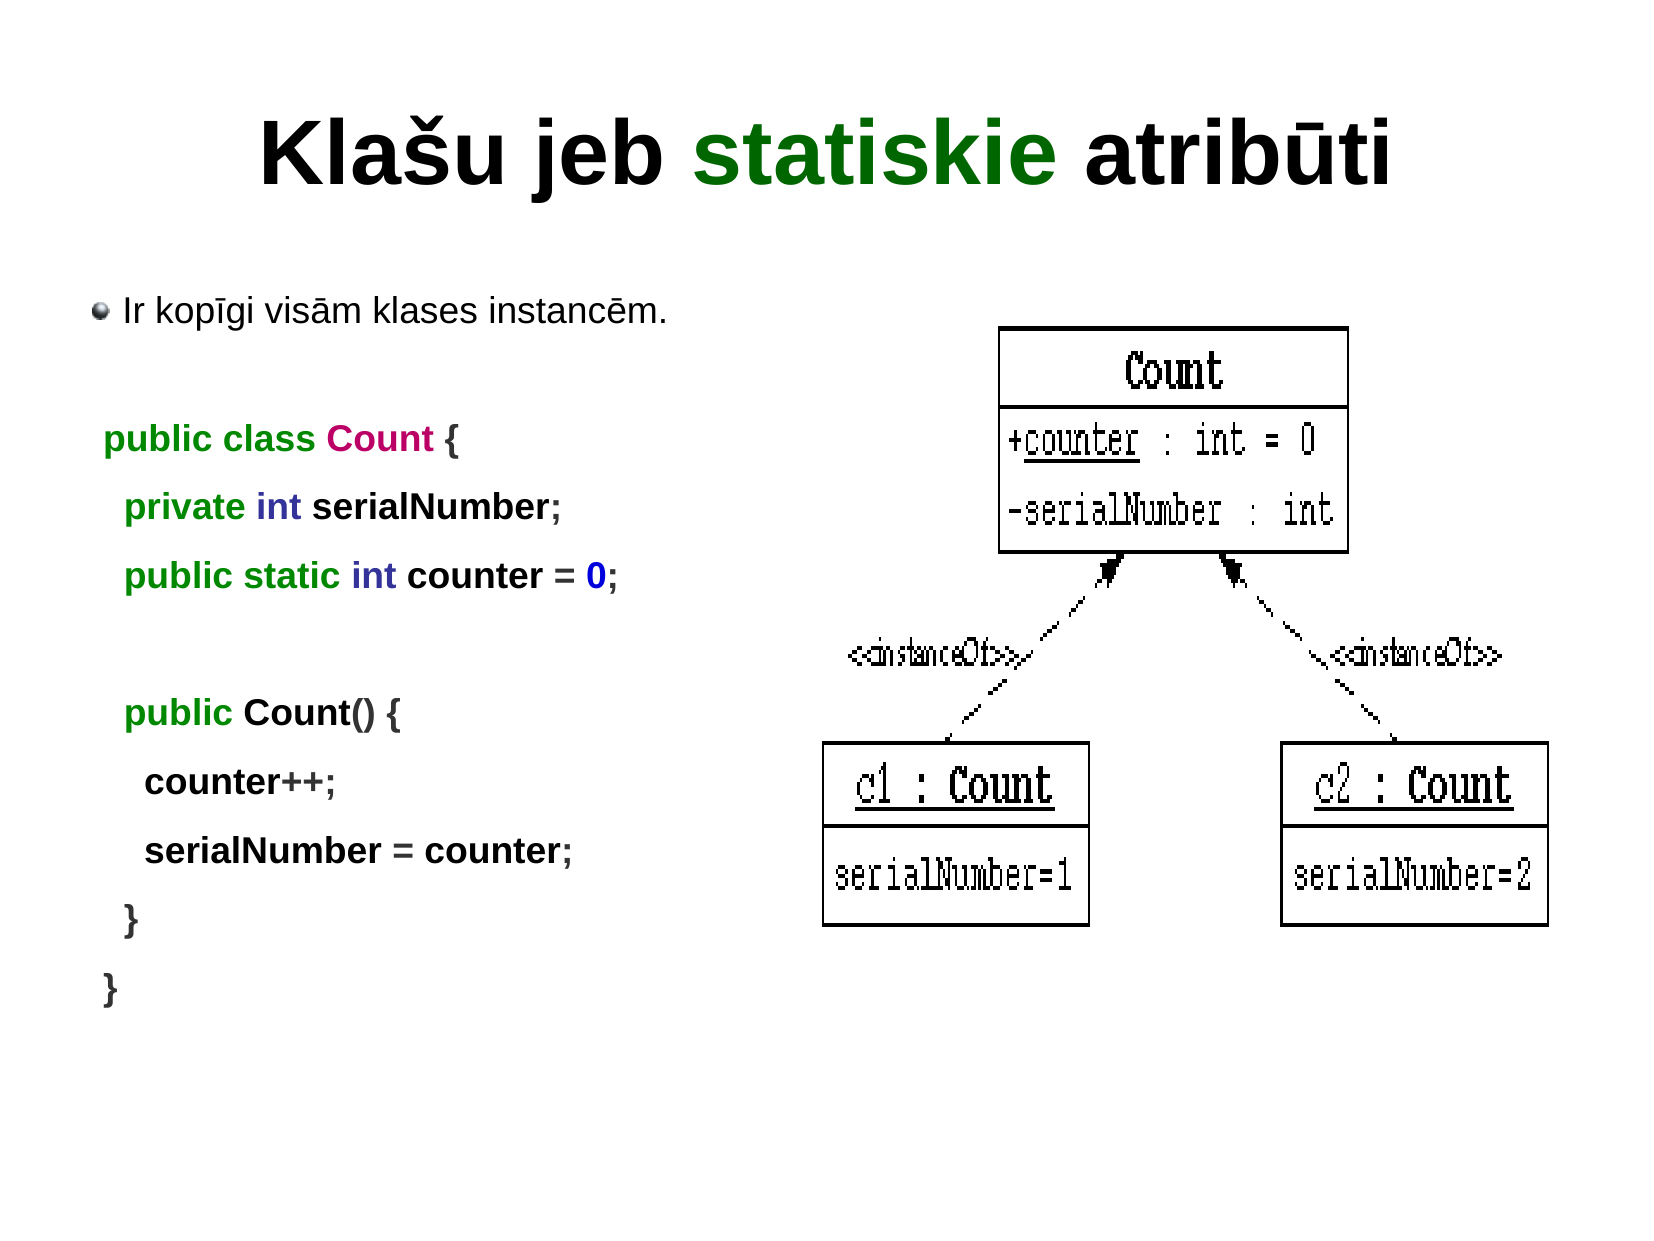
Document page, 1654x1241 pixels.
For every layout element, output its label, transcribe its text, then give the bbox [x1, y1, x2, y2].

picture [803, 273, 1583, 957]
list Ir kopīgi visām klases instancēm. public class Count { private int serialNumber; public static int counter = 0; public Count() { counter++; serialNumber = counter; } } [82, 290, 1538, 1010]
title Klašu jeb statiskie atribūti [82, 49, 1571, 257]
